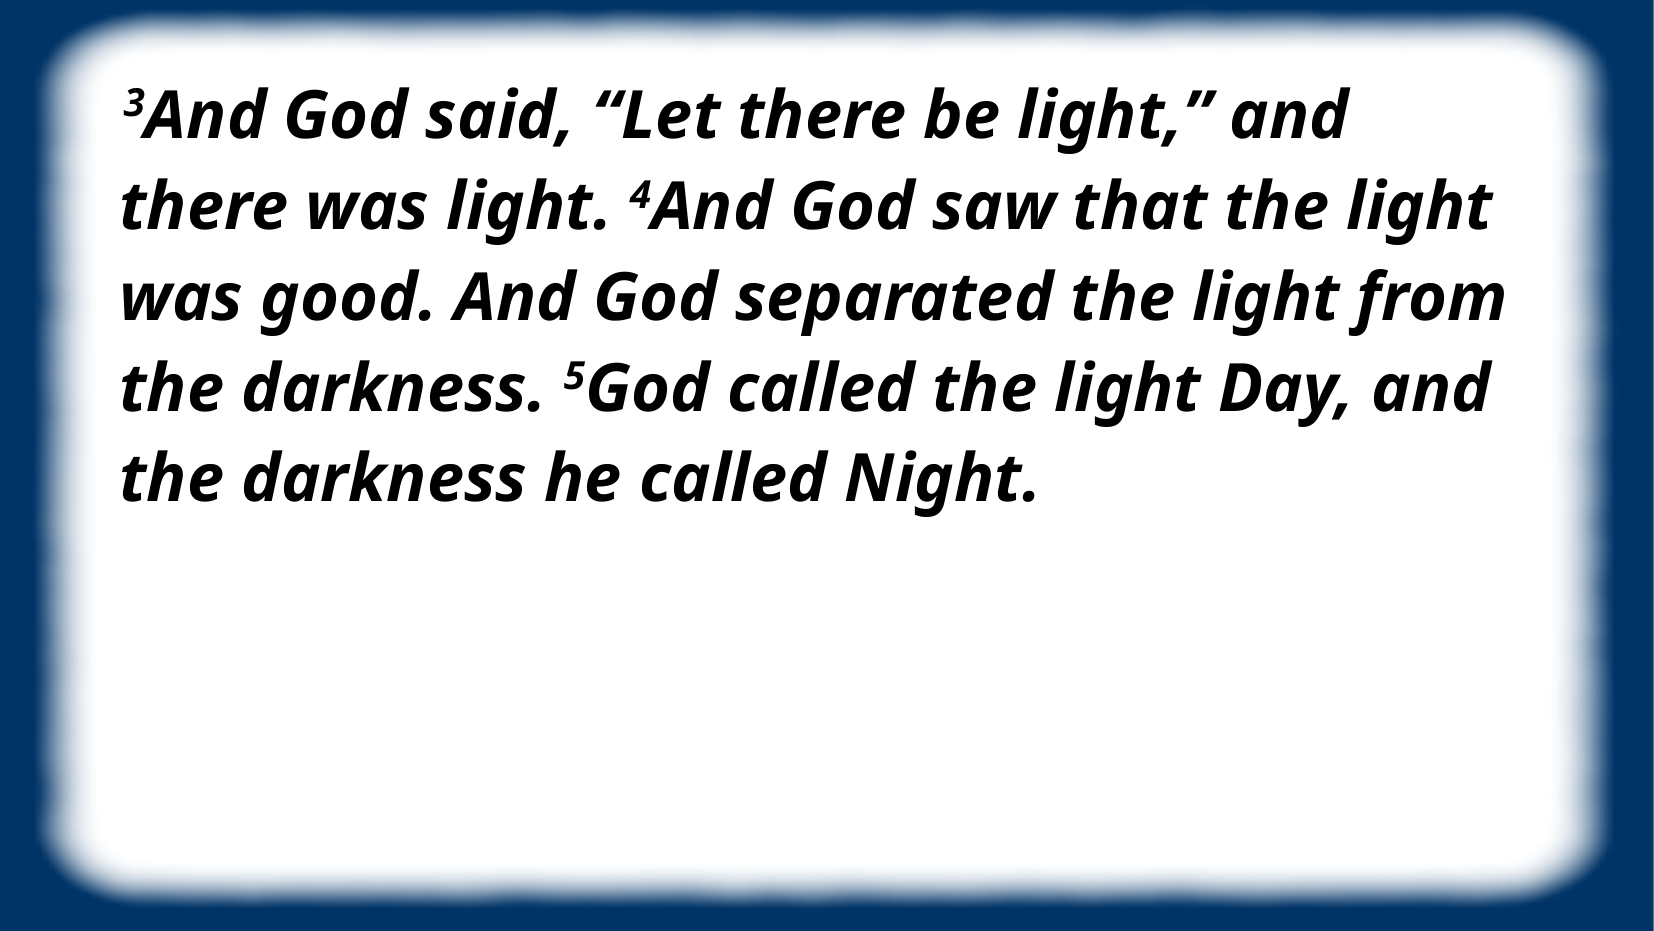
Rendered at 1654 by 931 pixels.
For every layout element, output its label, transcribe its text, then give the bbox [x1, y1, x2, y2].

picture [0, 0, 1654, 931]
text_box 3And God said, “Let there be light,” and there was light. 4And God saw that the light was good. And God separated the light from the darkness. 5God called the light Day, and the darkness he called Night. [105, 60, 1546, 519]
